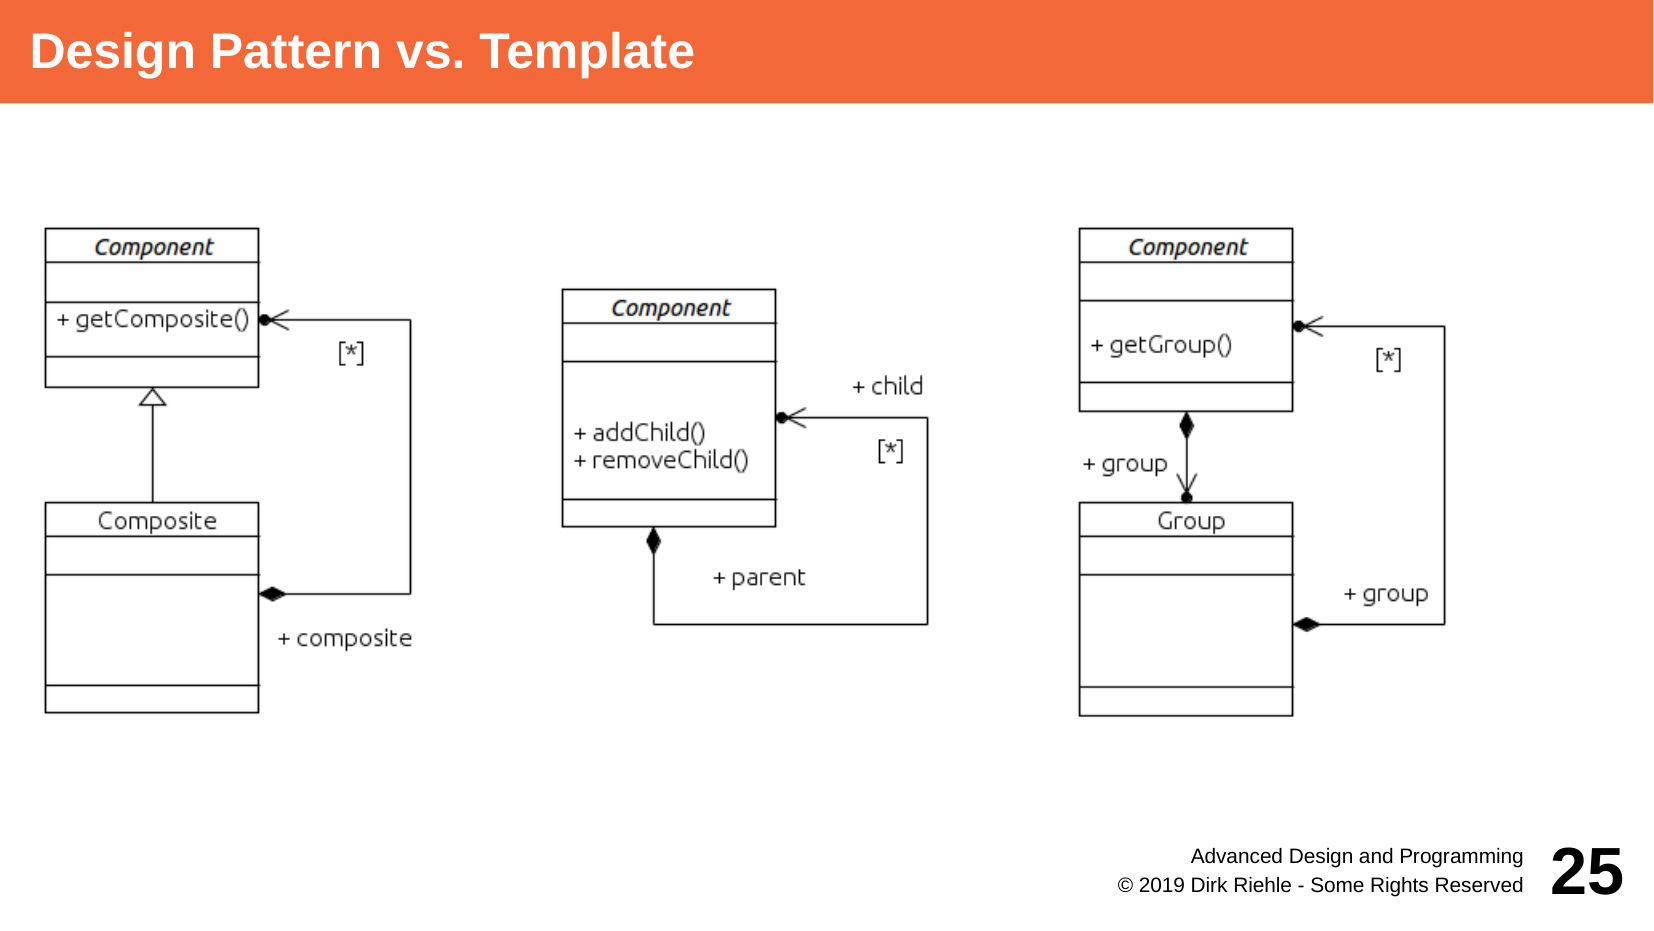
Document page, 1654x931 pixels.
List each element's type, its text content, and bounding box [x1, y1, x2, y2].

picture [29, 132, 1625, 812]
title Design Pattern vs. Template [0, 0, 1654, 104]
